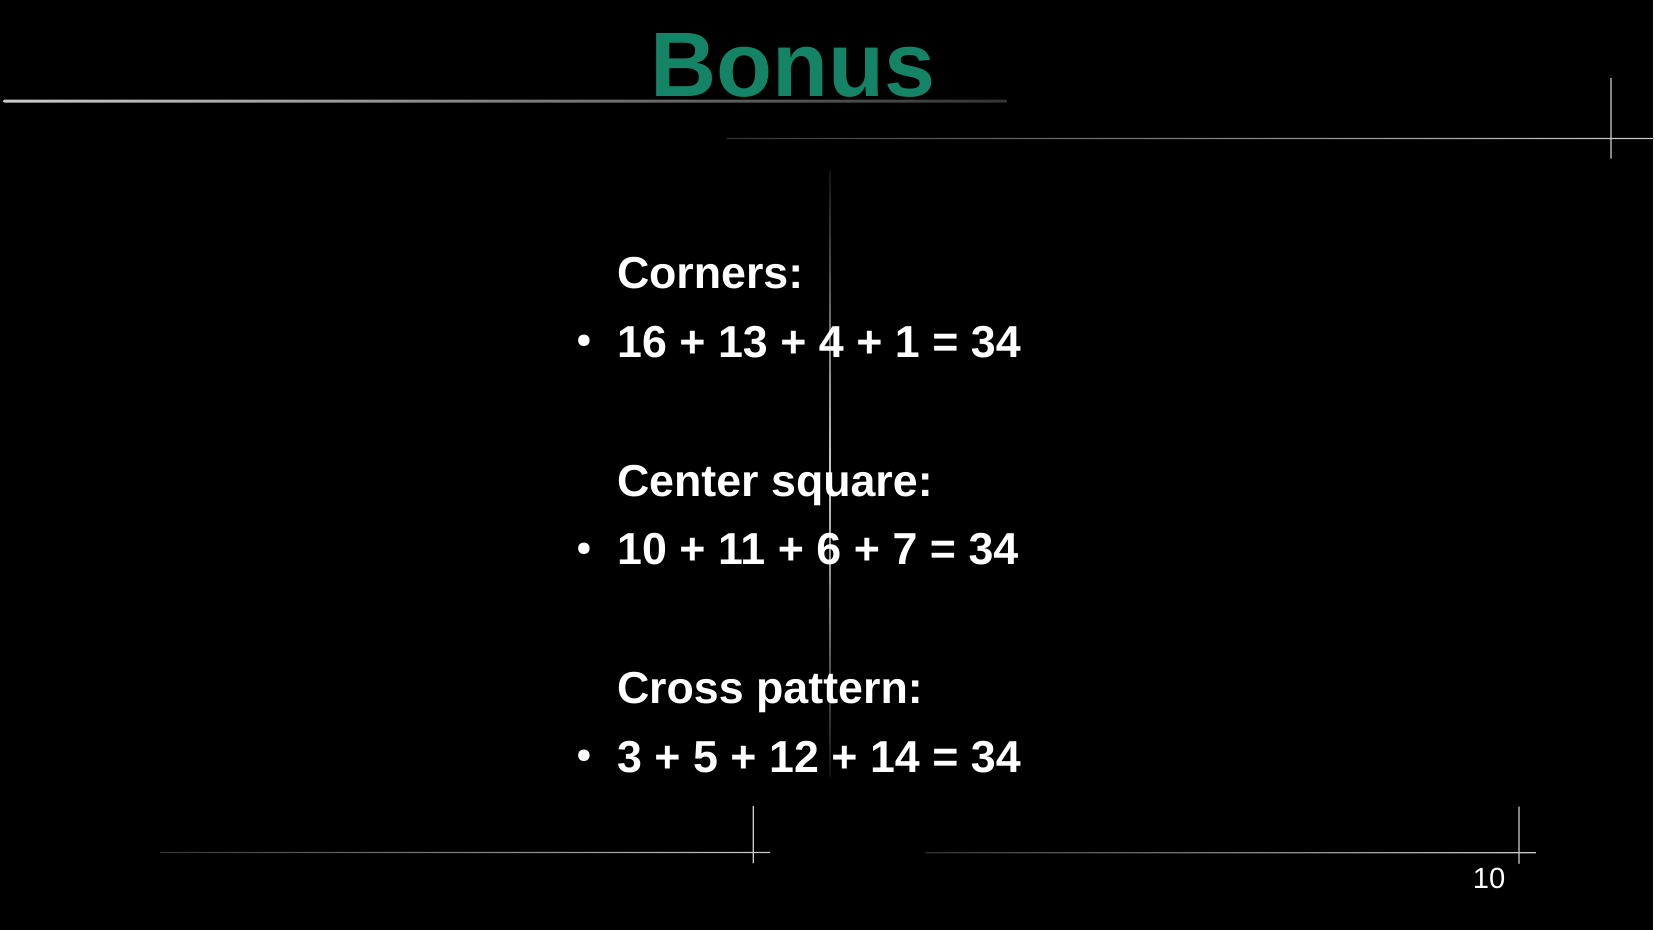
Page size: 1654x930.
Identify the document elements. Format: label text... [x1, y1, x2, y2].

list Corners: 16 + 13 + 4 + 1 = 34 Center square: 10 + 11 + 6 + 7 = 34 Cross pattern: 3 + 5 + 12 + 14 = 34 [562, 248, 1139, 788]
title Bonus [23, 11, 1588, 119]
